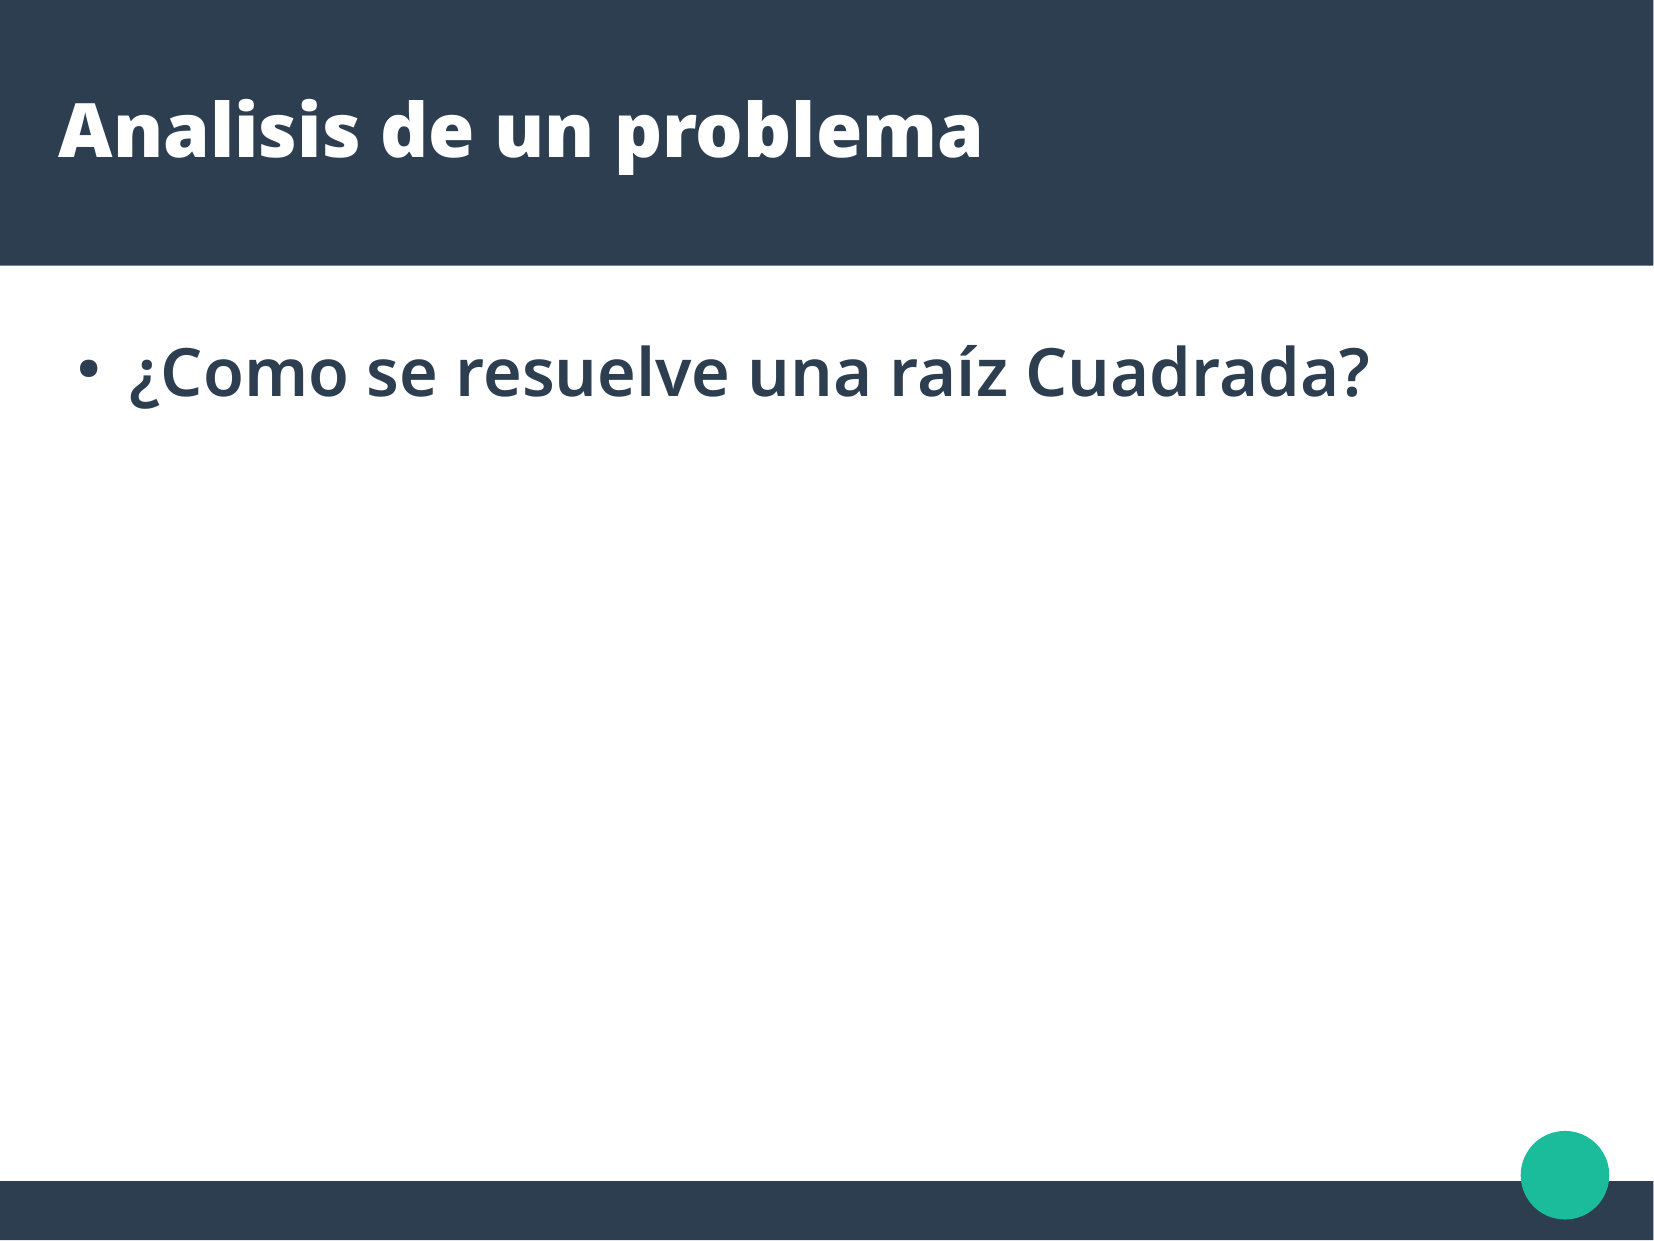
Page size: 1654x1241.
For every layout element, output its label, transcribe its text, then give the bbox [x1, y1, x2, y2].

title Analisis de un problema [59, 49, 1595, 207]
list ¿Como se resuelve una raíz Cuadrada? [59, 324, 1595, 1152]
